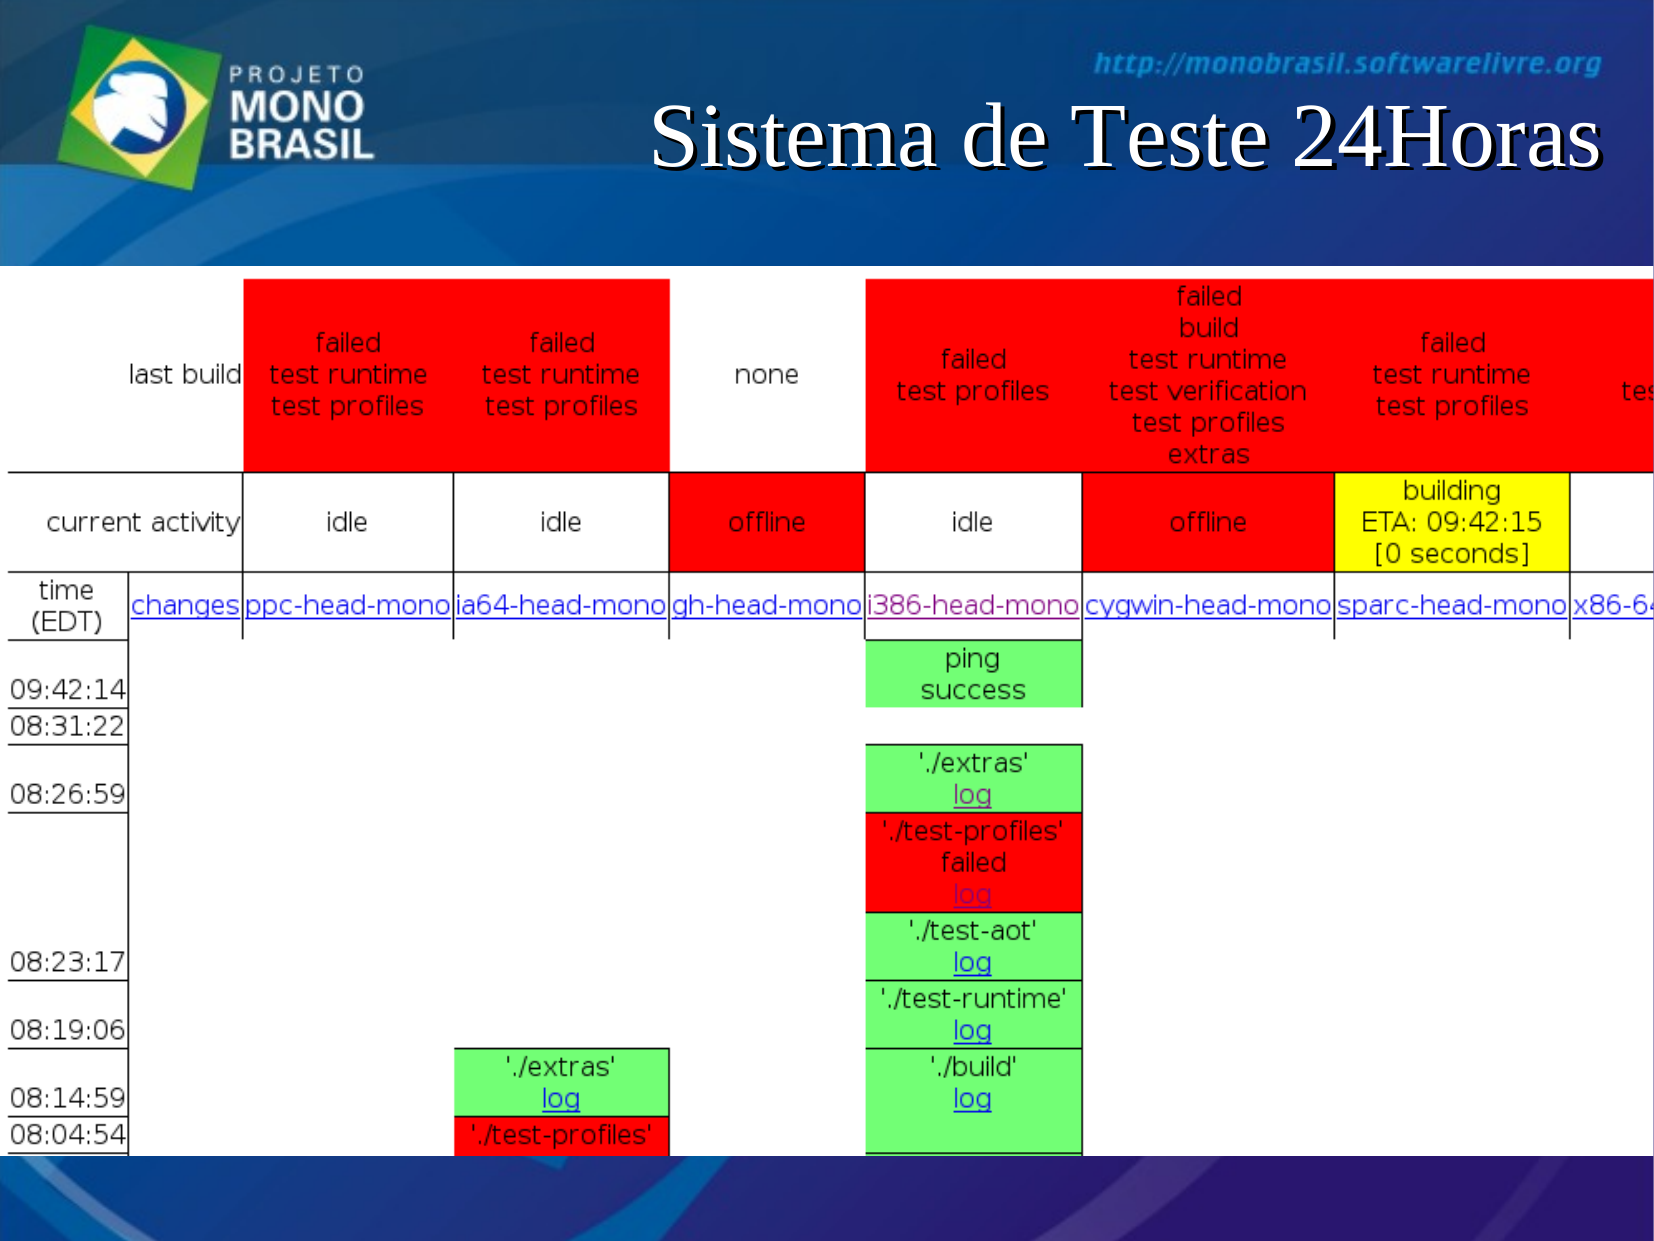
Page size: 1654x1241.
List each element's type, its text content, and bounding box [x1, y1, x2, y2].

picture [0, 0, 1654, 1241]
title Sistema de Teste 24Horas [192, 32, 1605, 240]
